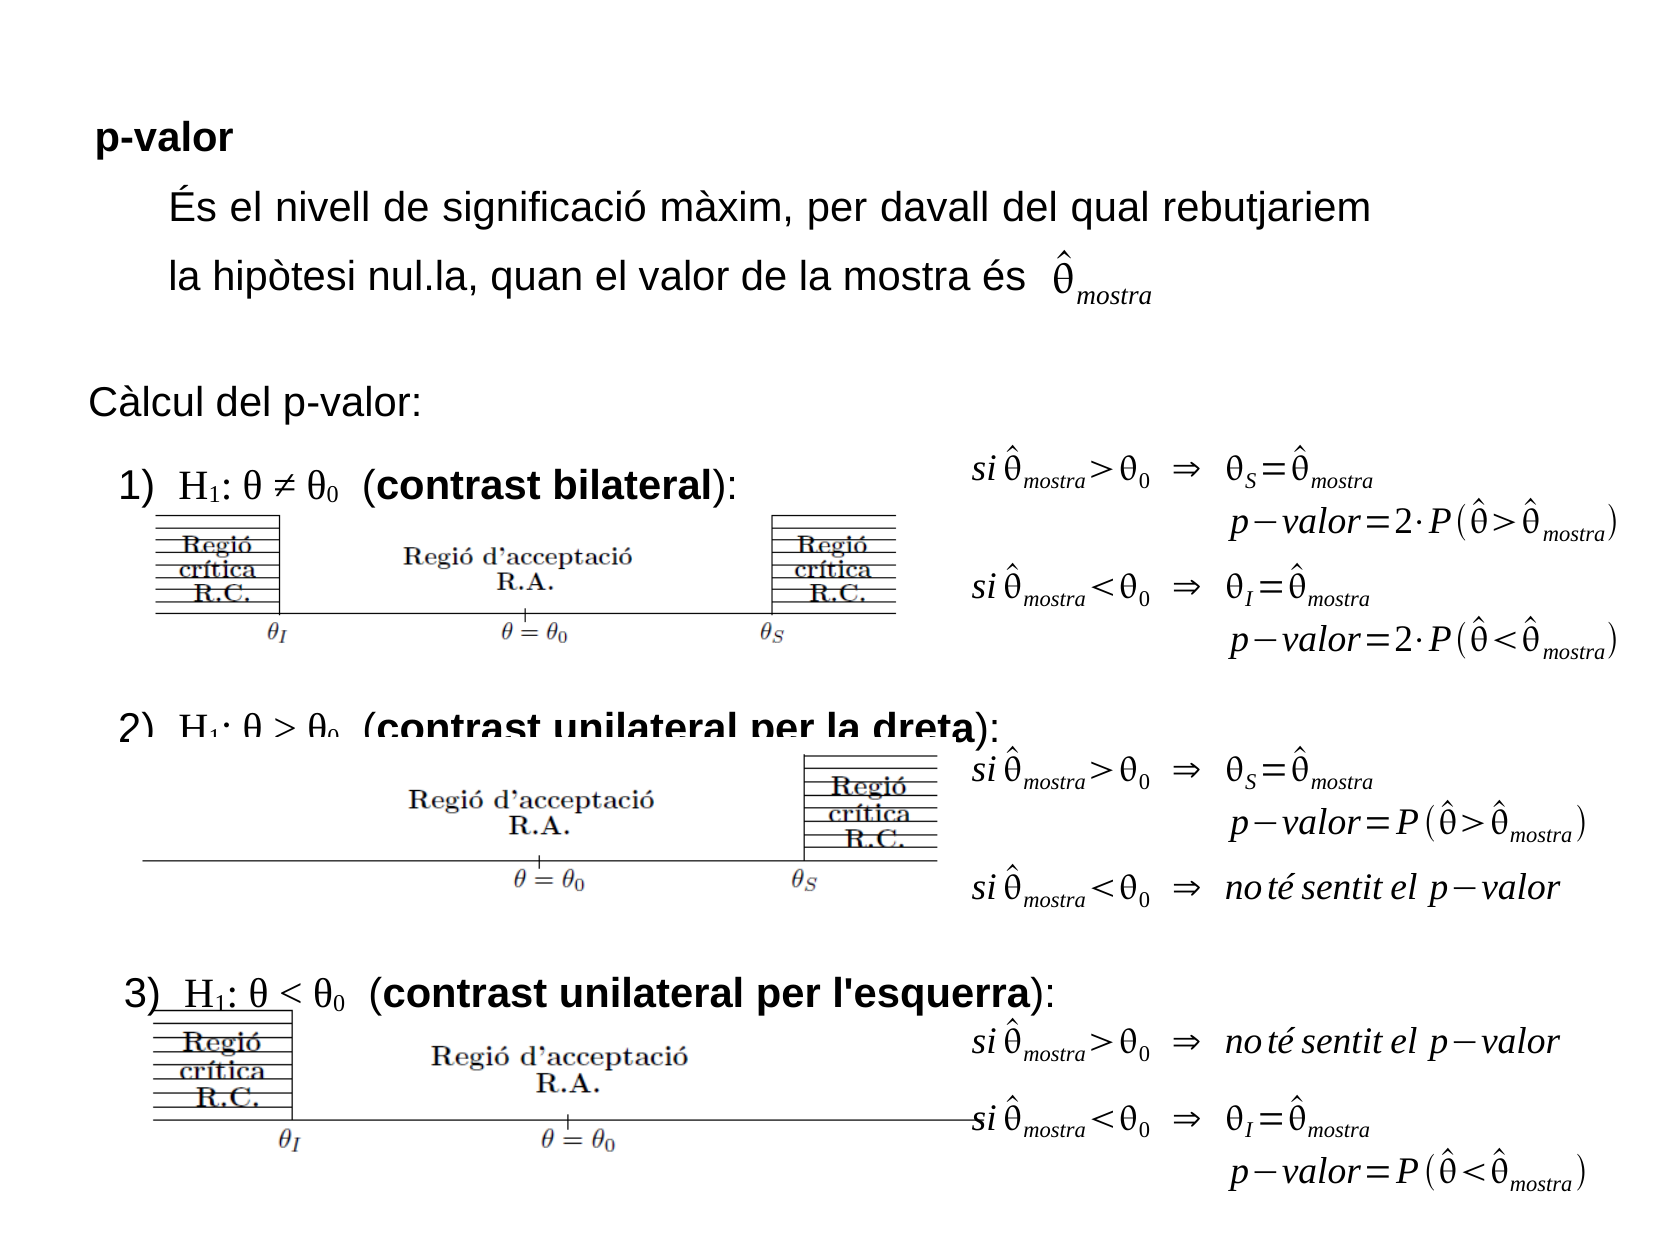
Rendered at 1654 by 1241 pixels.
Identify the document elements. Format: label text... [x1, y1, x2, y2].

picture [139, 1016, 988, 1157]
chart [963, 442, 1380, 495]
picture [129, 737, 956, 901]
text_box 3) H1: θ < θ0 (contrast unilateral per l'esquerra): [35, 939, 1601, 1016]
picture [121, 508, 918, 673]
chart [963, 1092, 1594, 1198]
chart [1217, 614, 1625, 666]
chart [963, 1015, 1567, 1068]
text_box 1) H1: θ ≠ θ0 (contrast bilateral): [29, 431, 1329, 508]
chart [1217, 496, 1625, 548]
chart [963, 862, 1567, 914]
chart [963, 744, 1380, 796]
text_box 2) H1: θ > θ0 (contrast unilateral per la dreta): [29, 673, 1536, 751]
chart [1217, 797, 1594, 849]
text_box Càlcul del p-valor: [73, 348, 449, 411]
chart [1045, 248, 1159, 311]
text_box p-valor És el nivell de significació màxim, per davall del qual rebutjariem la hipòtesi nul.la, quan el valor de la mostra és [5, 106, 1453, 310]
chart [963, 561, 1377, 613]
